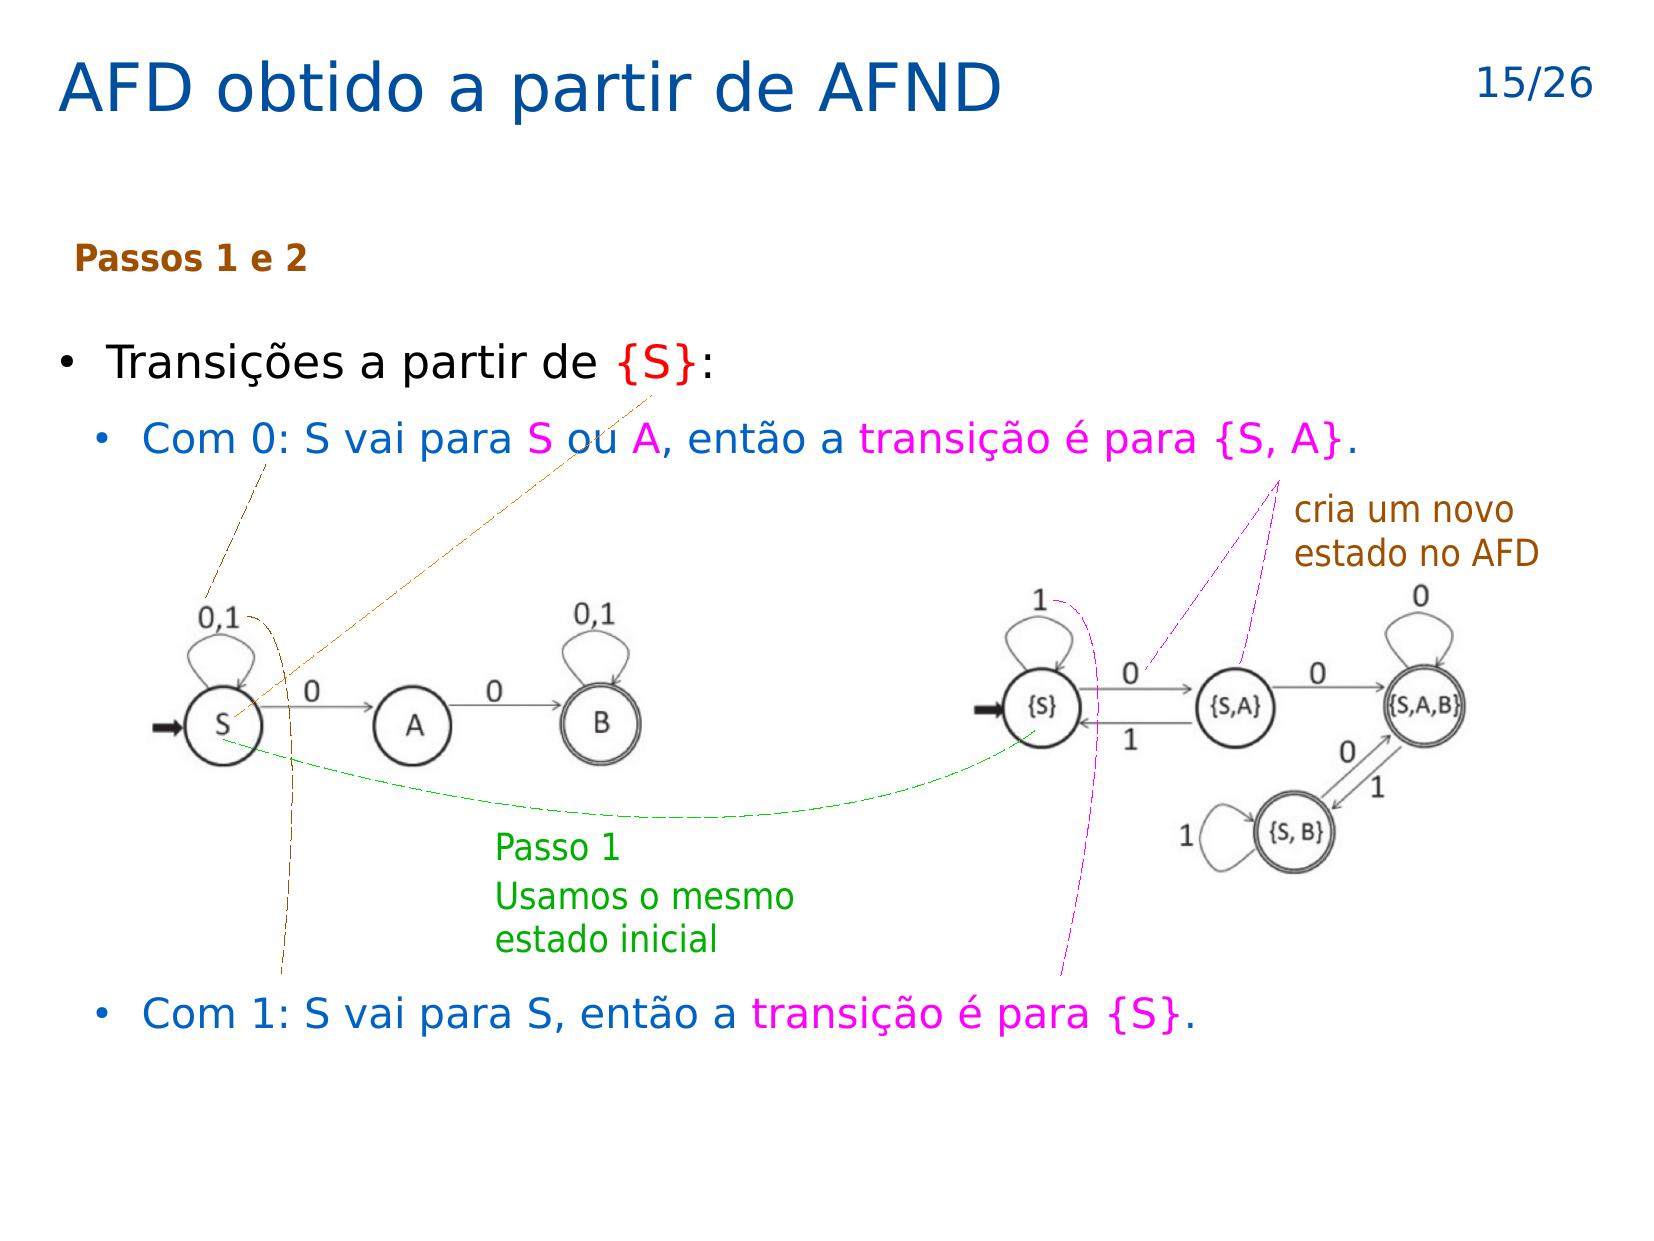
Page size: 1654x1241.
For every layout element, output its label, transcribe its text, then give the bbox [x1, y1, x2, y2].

text_box cria um novo estado no AFD [1279, 480, 1625, 593]
picture [964, 581, 1470, 876]
list Transições a partir de {S}: Com 0: S vai para S ou A, então a transição é para {S, A}. Com 1: S vai para S, então a transição é para {S}. [59, 328, 1595, 1211]
title AFD obtido a partir de AFND [59, 29, 1625, 148]
text_box Passo 1 Usamos o mesmo estado inicial [479, 817, 920, 970]
text_box Passos 1 e 2 [59, 229, 459, 329]
picture [146, 597, 648, 773]
